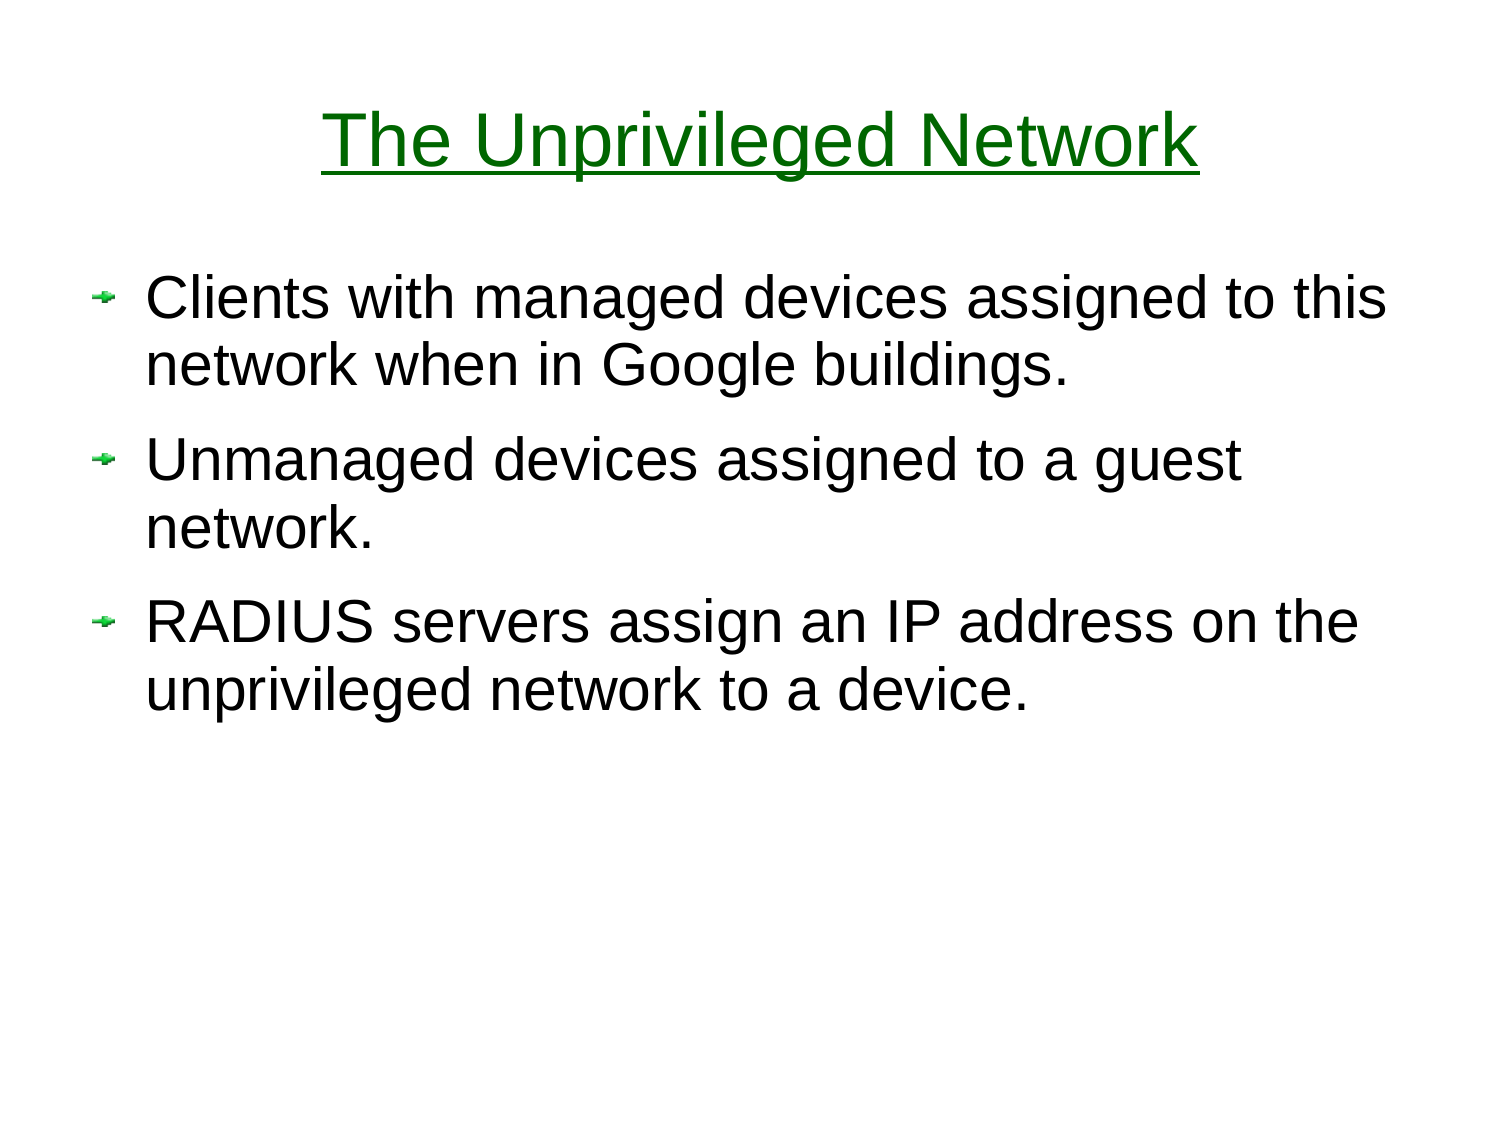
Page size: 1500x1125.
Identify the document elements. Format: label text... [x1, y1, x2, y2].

title The Unprivileged Network [75, 44, 1447, 236]
list Clients with managed devices assigned to this network when in Google buildings. Unmanaged devices assigned to a guest network. RADIUS servers assign an IP address on the unprivileged network to a device. [75, 263, 1447, 997]
